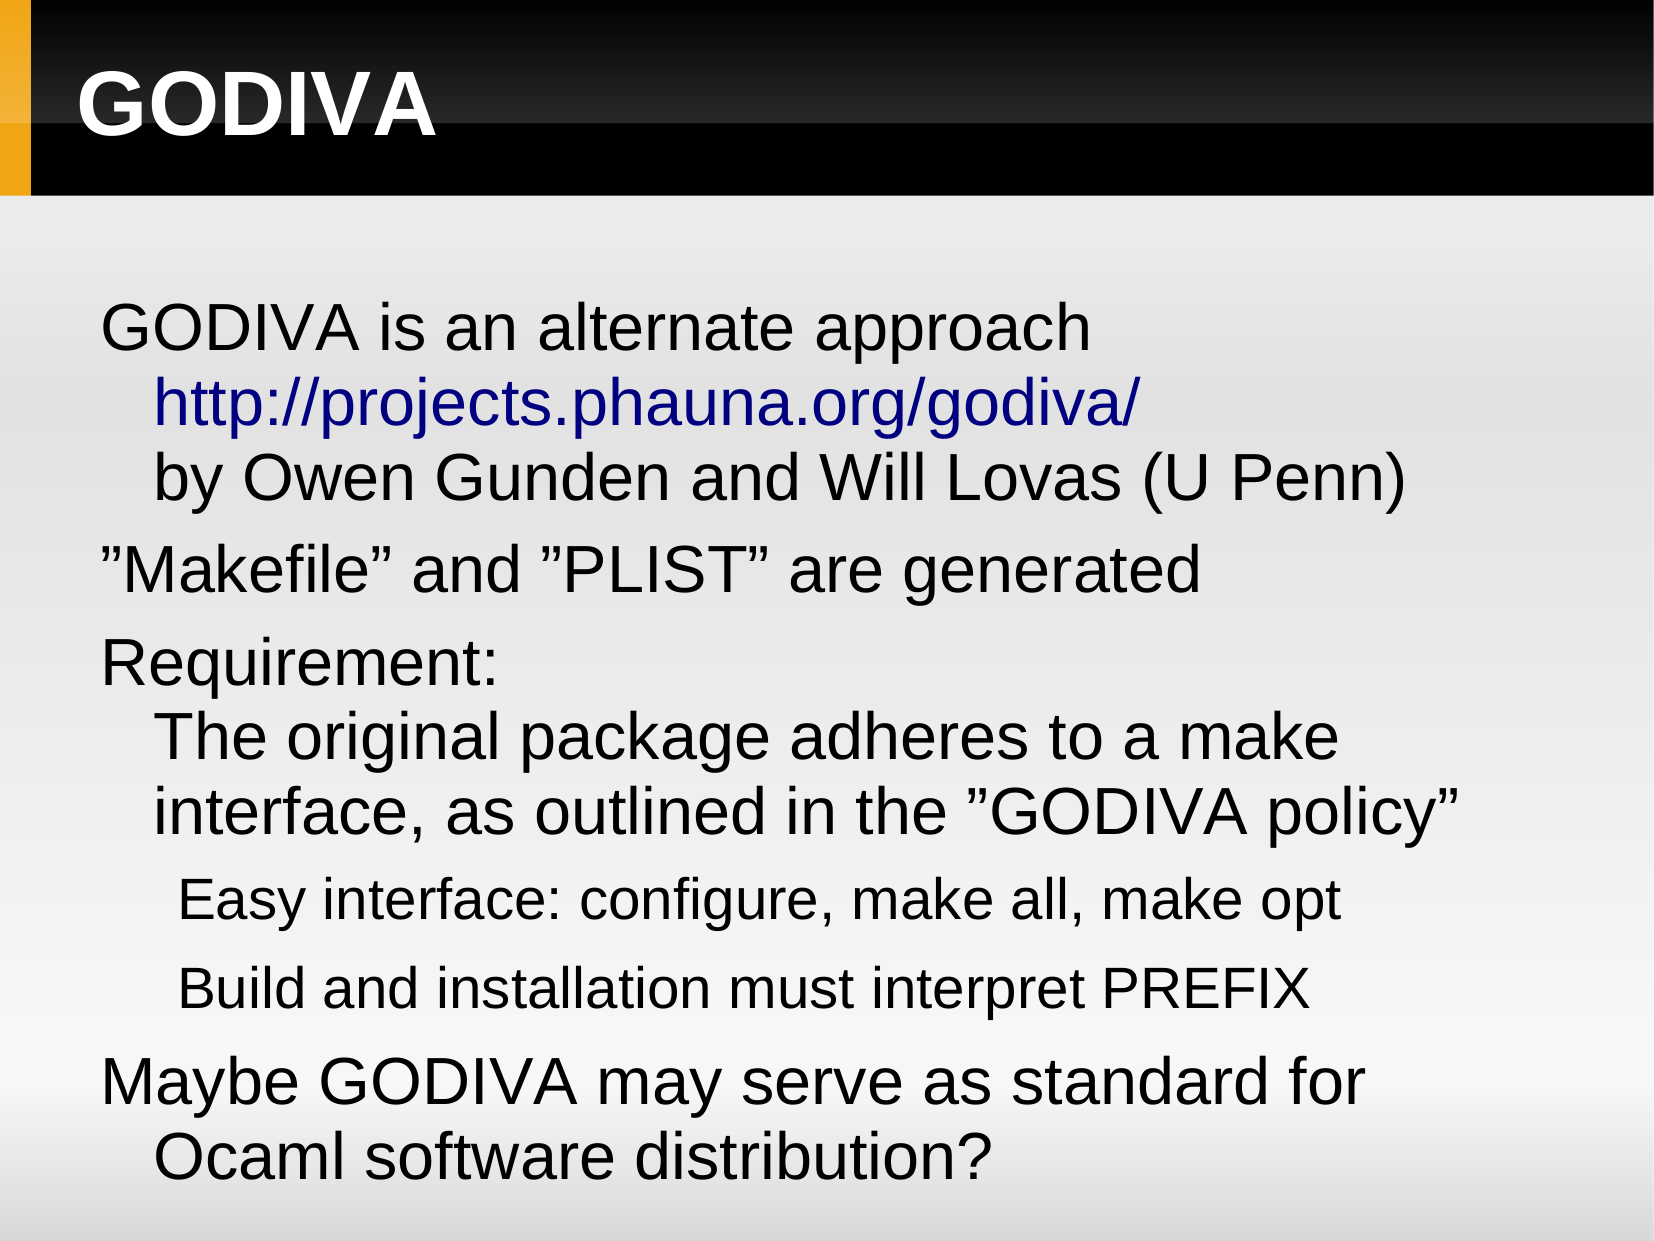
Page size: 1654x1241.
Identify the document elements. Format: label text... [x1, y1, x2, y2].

picture [0, 0, 1654, 1241]
title GODIVA [76, 7, 1565, 200]
list GODIVA is an alternate approach http://projects.phauna.org/godiva/ by Owen Gunden and Will Lovas (U Penn) ”Makefile” and ”PLIST” are generated Requirement: The original package adheres to a make interface, as outlined in the ”GODIVA policy” Easy interface: configure, make all, make opt Build and installation must interpret PREFIX Maybe GODIVA may serve as standard for Ocaml software distribution? [82, 290, 1571, 1241]
